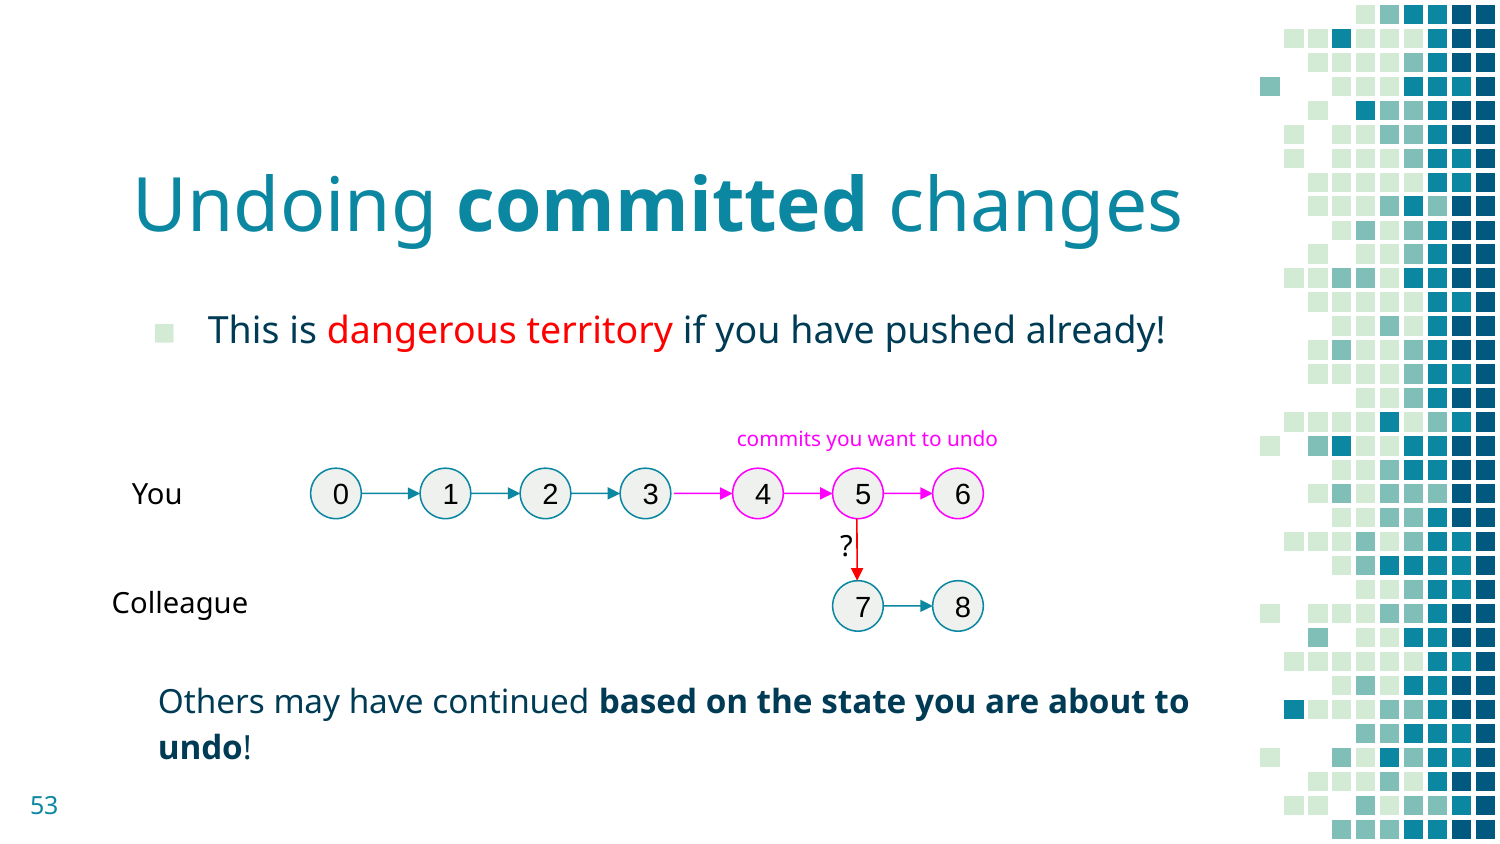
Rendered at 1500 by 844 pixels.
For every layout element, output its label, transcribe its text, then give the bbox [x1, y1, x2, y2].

text_box 5 [832, 468, 884, 511]
text_box 3 [620, 468, 671, 519]
list Others may have continued based on the state you are about to undo! [142, 659, 1252, 793]
text_box 7 [832, 580, 884, 632]
text_box 8 [932, 580, 984, 632]
text_box ? [824, 511, 932, 577]
text_box commits you want to undo [666, 410, 1042, 466]
text_box 4 [732, 468, 784, 519]
text_box 2 [520, 468, 571, 519]
text_box You [116, 460, 301, 526]
text_box Colleague [96, 568, 281, 634]
text_box 1 [420, 468, 471, 519]
list This is dangerous territory if you have pushed already! [117, 284, 1227, 418]
text_box 6 [932, 468, 984, 519]
slide_number <number> [15, 774, 105, 839]
text_box 0 [310, 468, 362, 519]
title Undoing committed changes [117, 121, 1227, 262]
